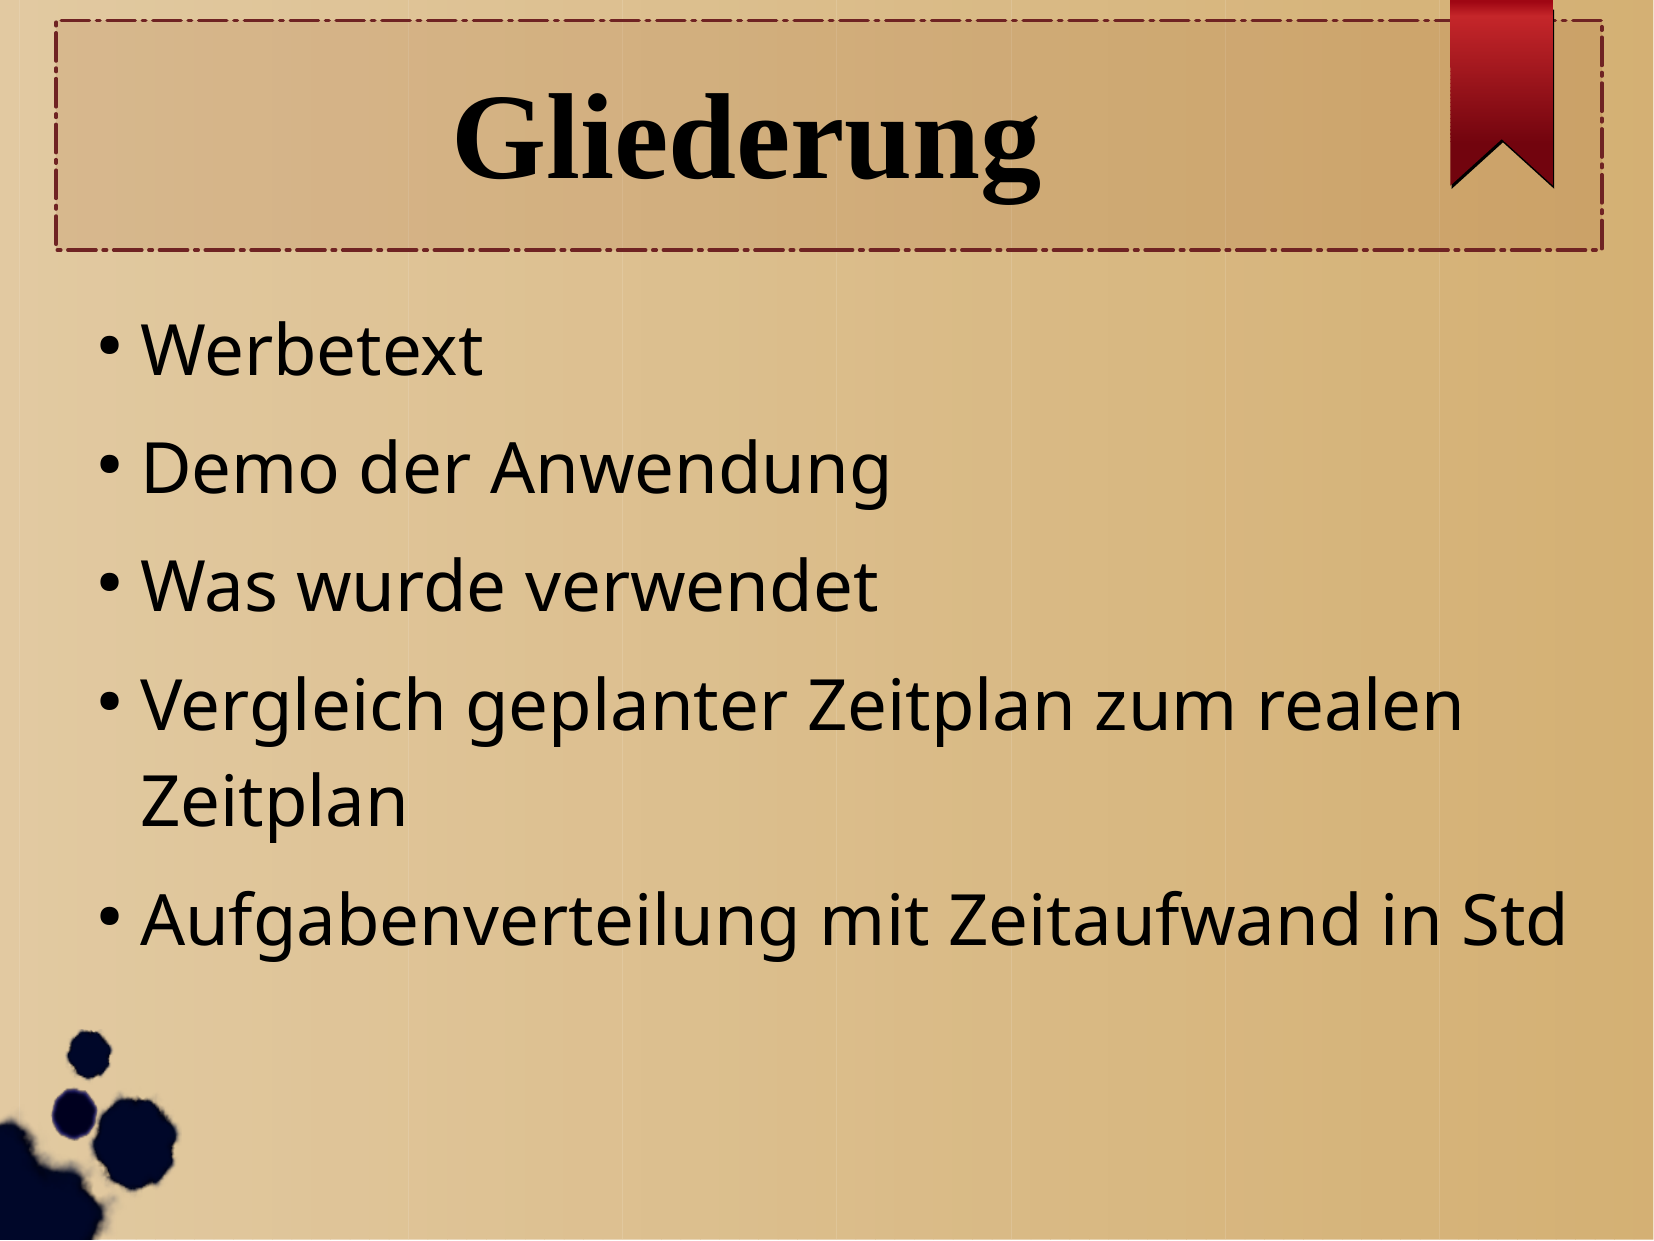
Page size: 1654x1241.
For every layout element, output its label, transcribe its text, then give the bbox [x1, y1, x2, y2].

list Werbetext Demo der Anwendung Was wurde verwendet Vergleich geplanter Zeitplan zum realen Zeitplan Aufgabenverteilung mit Zeitaufwand in Std [82, 299, 1571, 1019]
title Gliederung [82, 47, 1412, 229]
